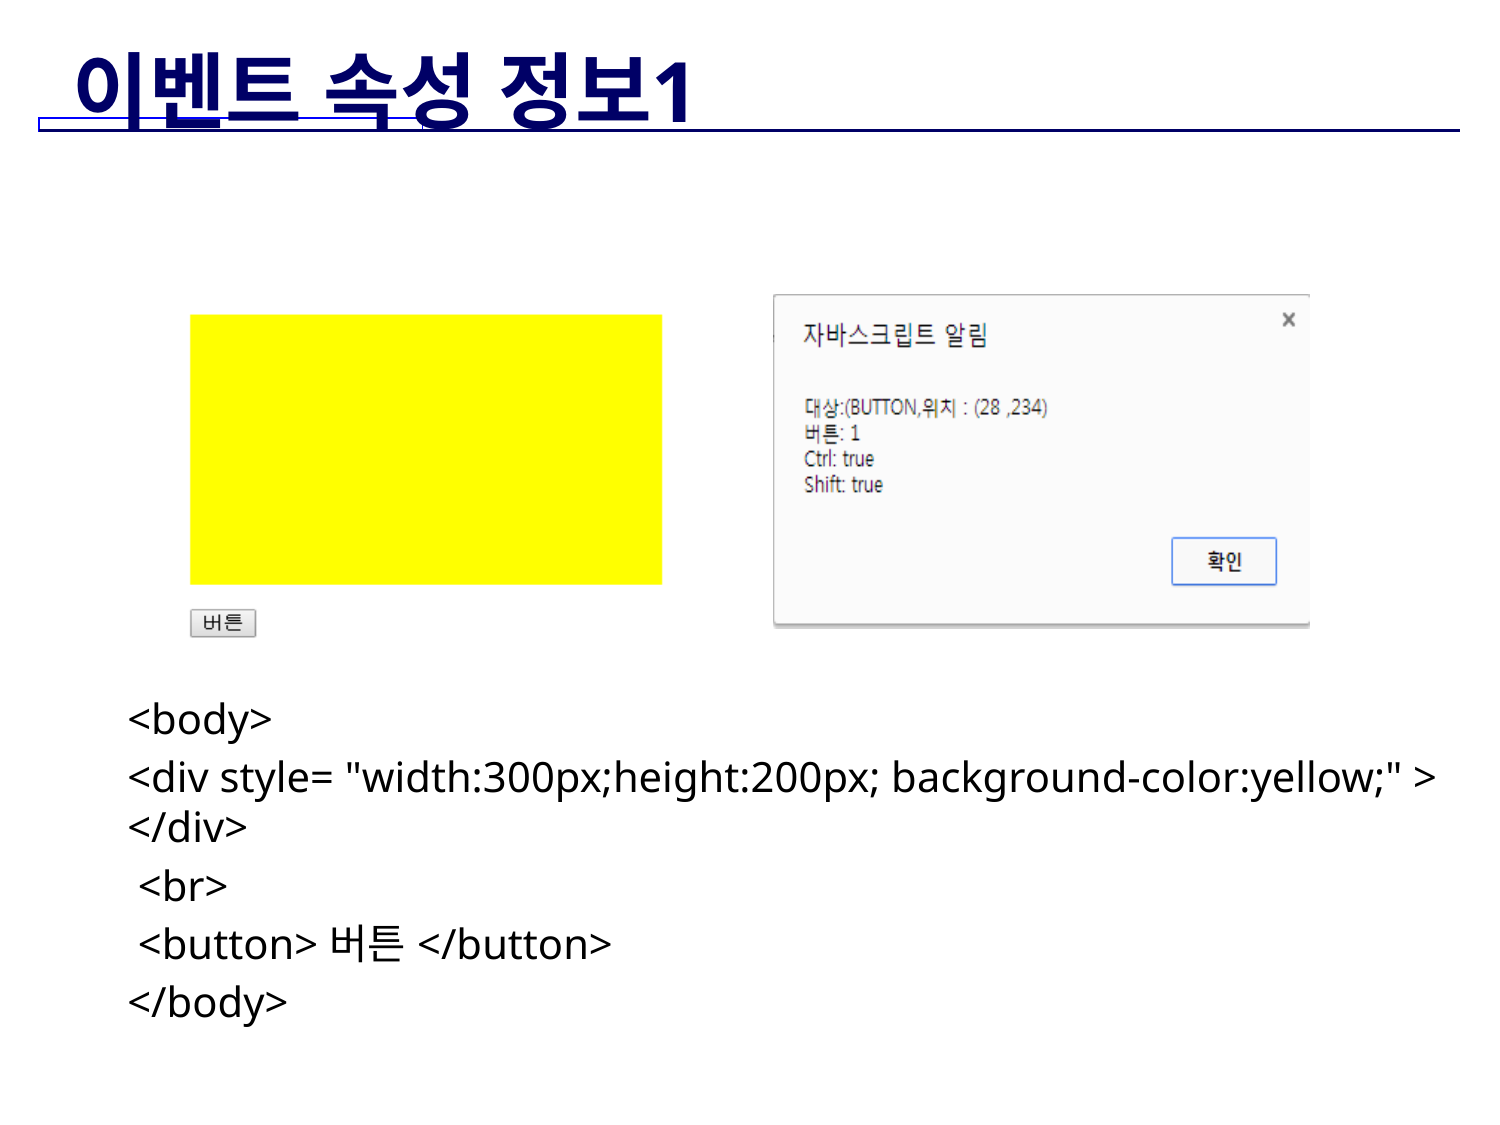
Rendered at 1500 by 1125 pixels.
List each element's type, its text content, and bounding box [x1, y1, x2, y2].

picture [773, 294, 1310, 629]
list <body> <div style= "width:300px;height:200px; background-color:yellow;" > </div> <br> <button> 버튼 </button> </body> [112, 218, 1460, 1085]
title 이벤트 속성 정보1 [58, 31, 1077, 110]
picture [181, 308, 686, 643]
